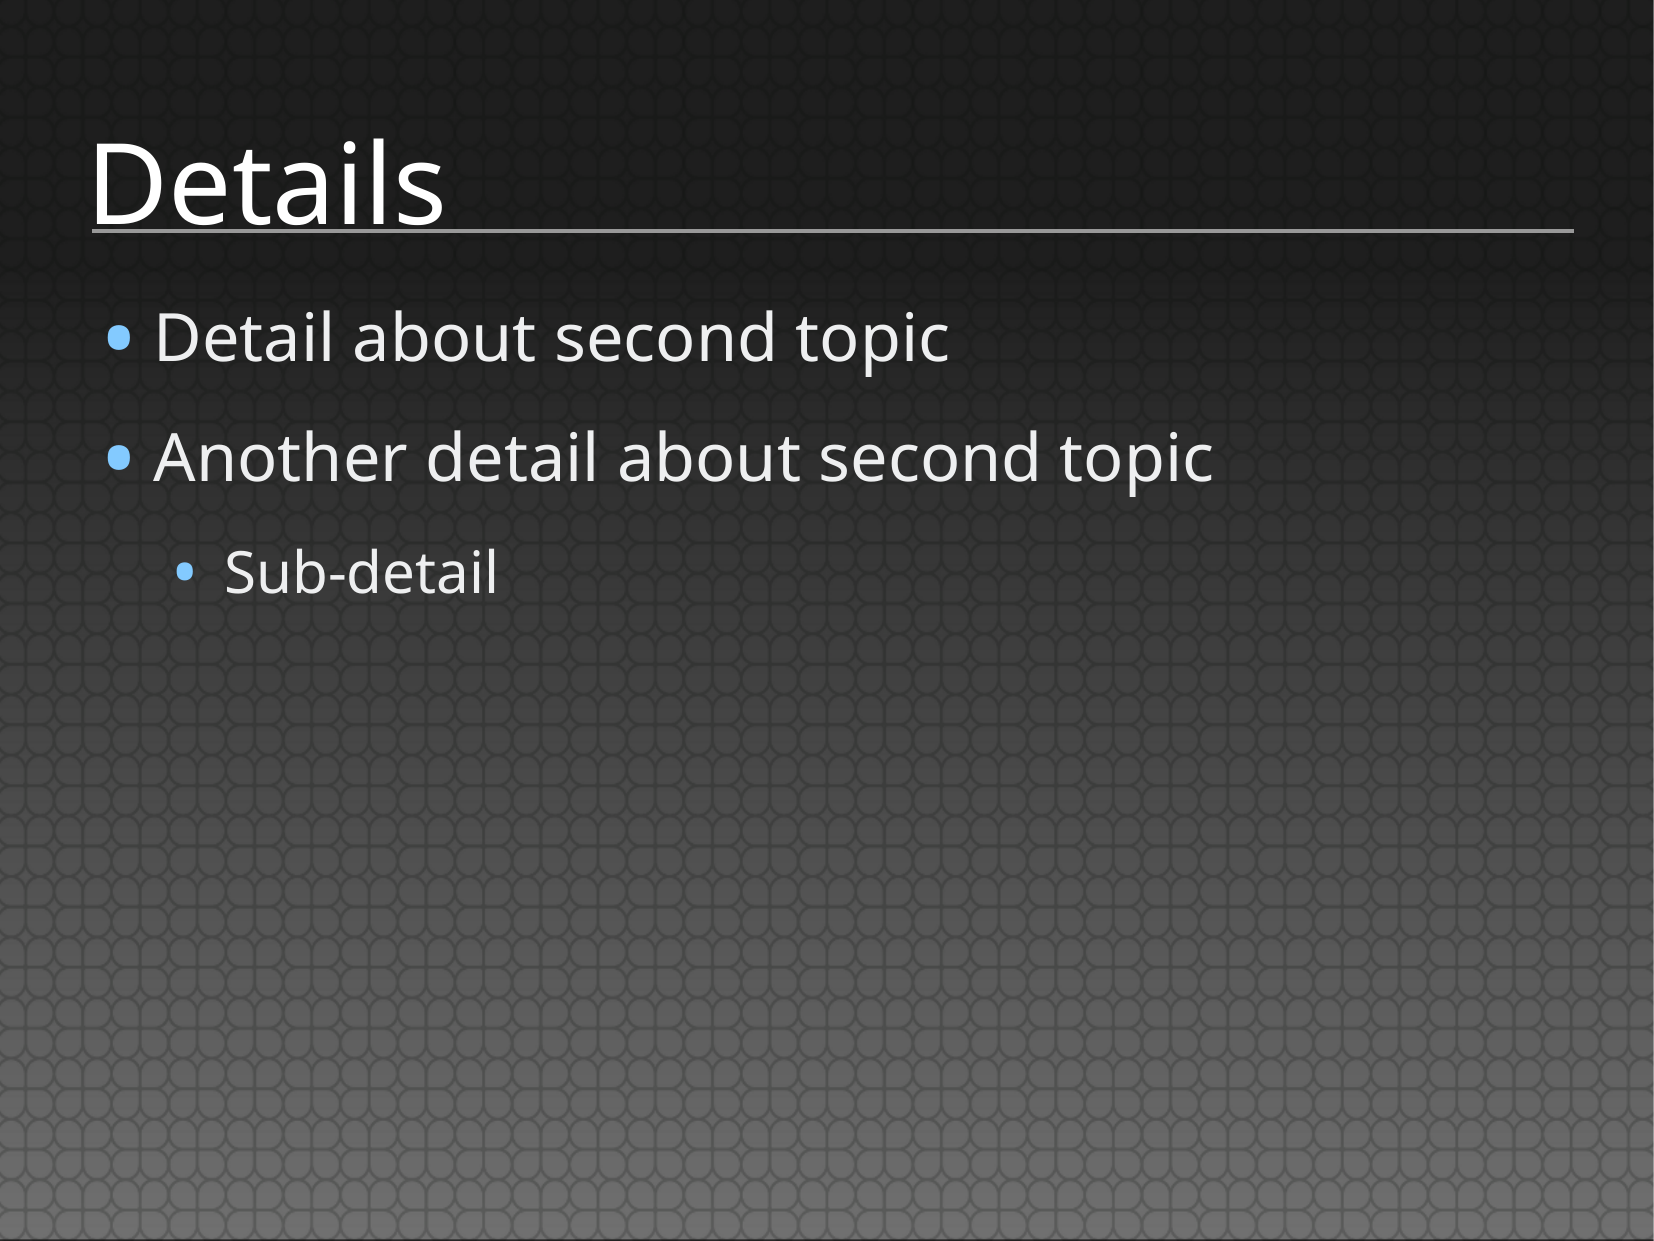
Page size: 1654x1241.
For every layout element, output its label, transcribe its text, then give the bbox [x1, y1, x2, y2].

title Details [86, 103, 1576, 258]
picture [0, 0, 1654, 1241]
list Detail about second topic Another detail about second topic Sub-detail [82, 290, 1571, 1010]
